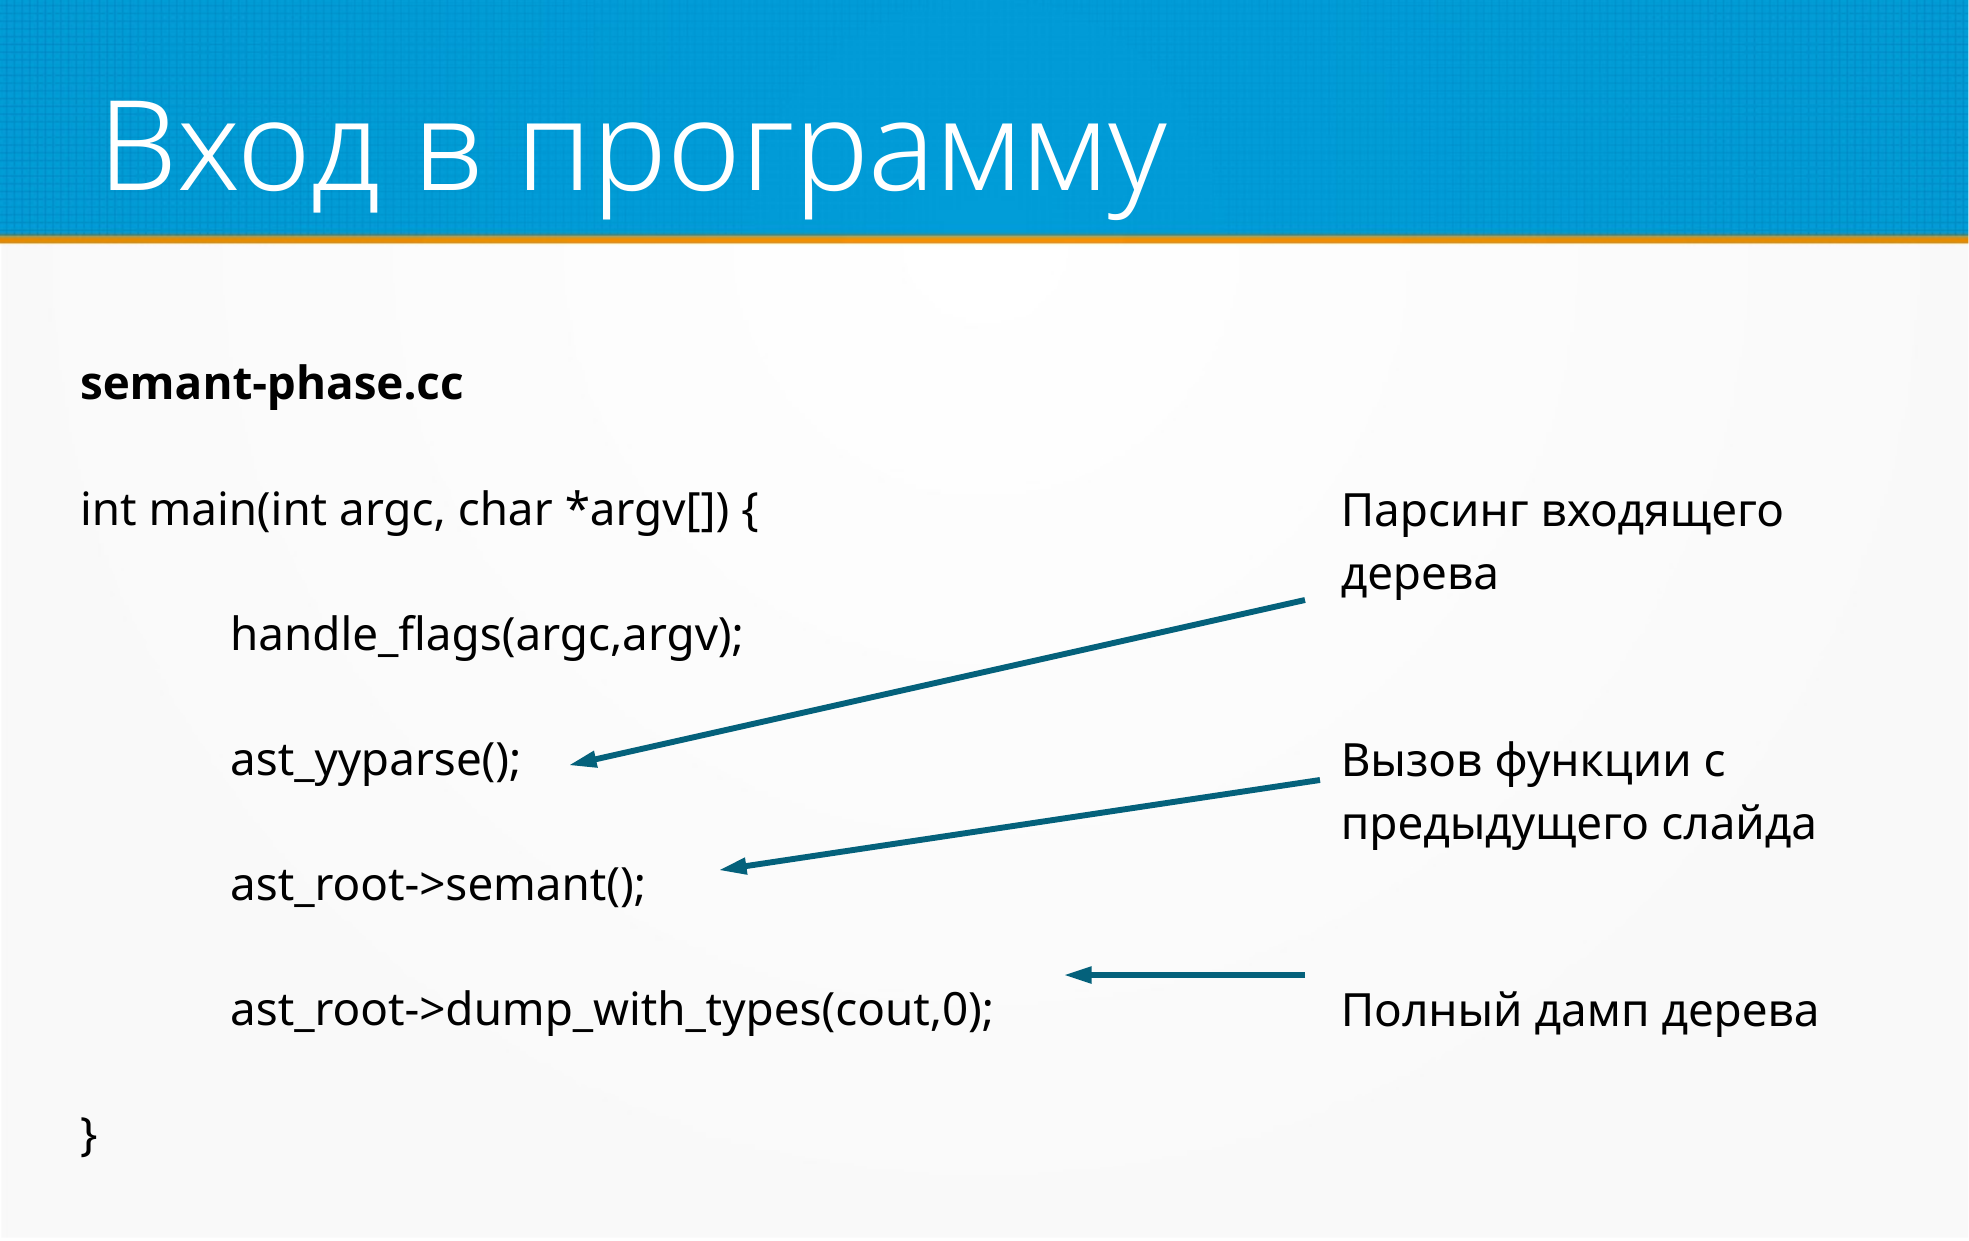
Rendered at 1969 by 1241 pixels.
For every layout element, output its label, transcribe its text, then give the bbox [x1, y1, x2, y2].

text_box semant-phase.cc int main(int argc, char *argv[]) { handle_flags(argc,argv); ast_yyparse(); ast_root->semant(); ast_root->dump_with_types(cout,0); } [74, 300, 1261, 1216]
text_box Парсинг входящего дерева Вызов функции с предыдущего слайда Полный дамп дерева [1335, 513, 1951, 1005]
title Вход в программу [98, 19, 1870, 227]
picture [0, 233, 1969, 1241]
